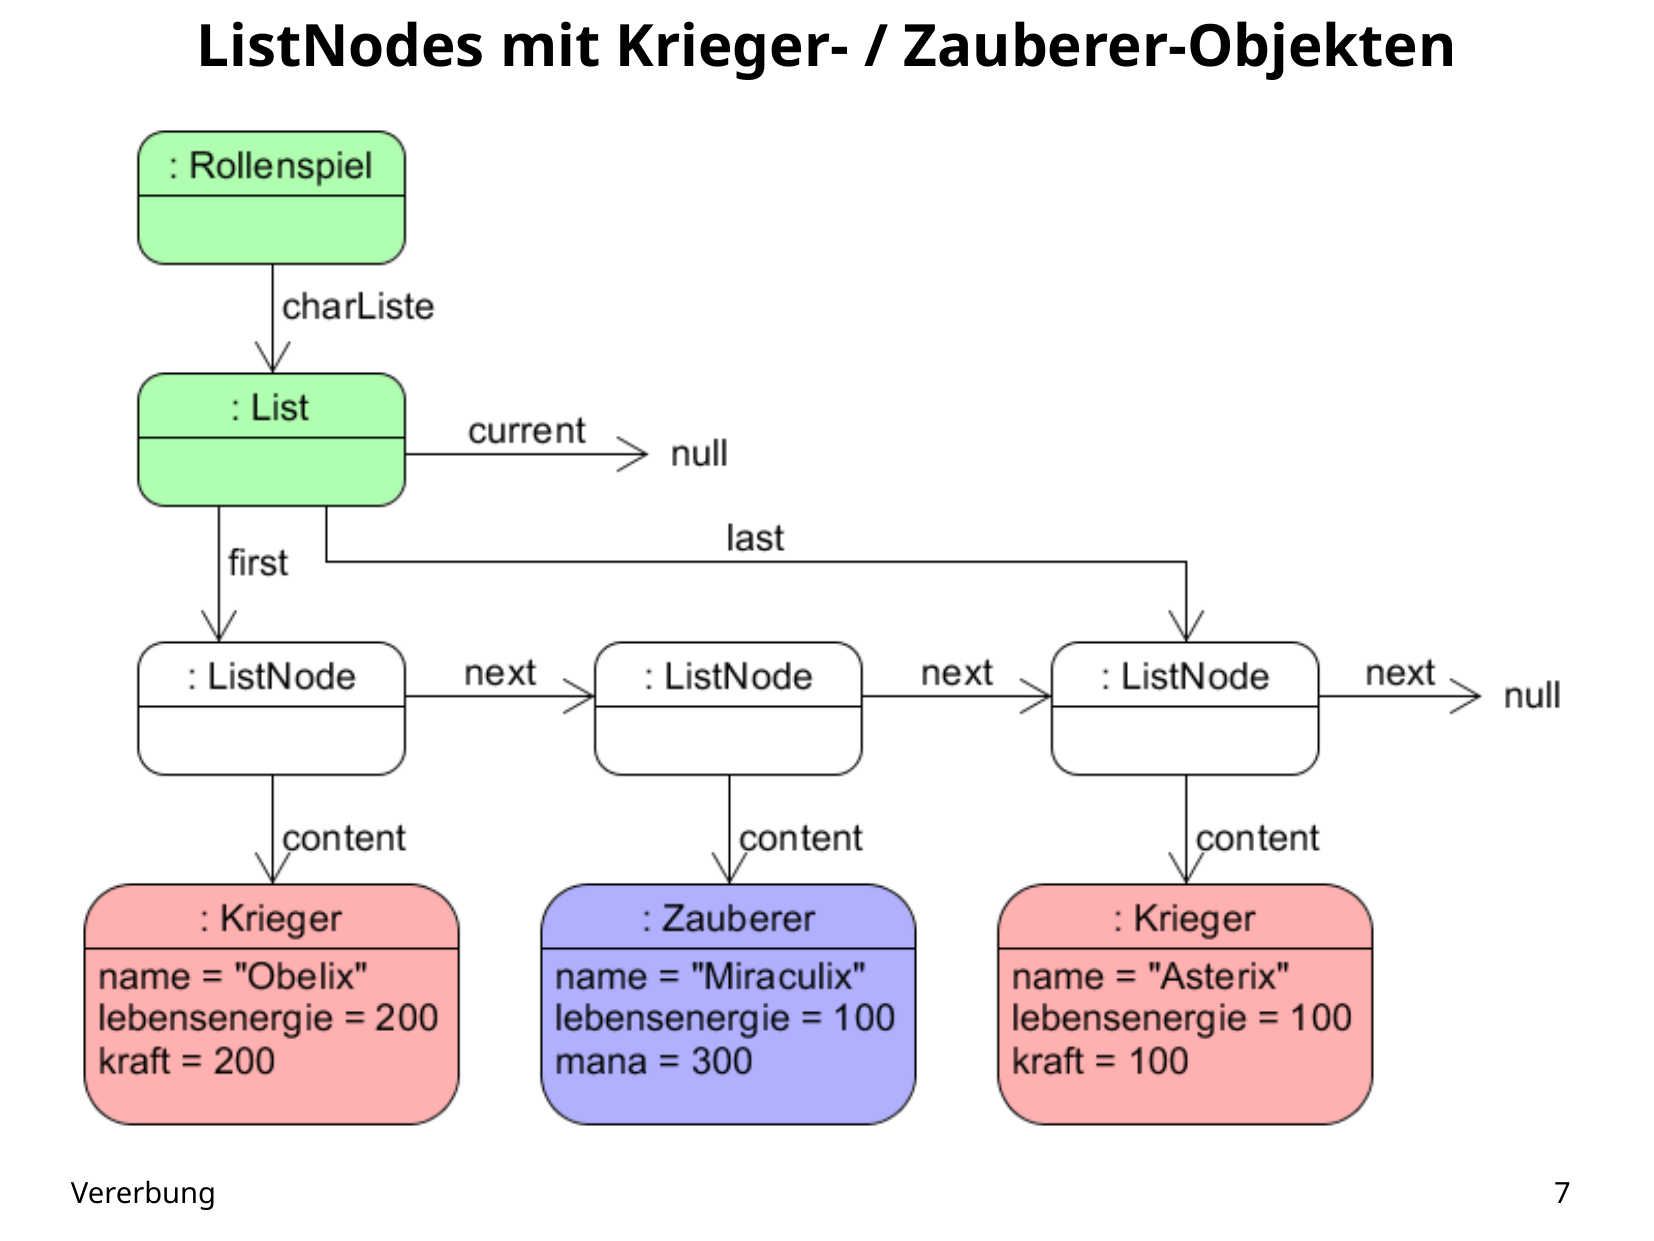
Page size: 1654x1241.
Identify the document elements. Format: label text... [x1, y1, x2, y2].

picture [82, 129, 1562, 1128]
title ListNodes mit Krieger- / Zauberer-Objekten [0, 5, 1654, 83]
